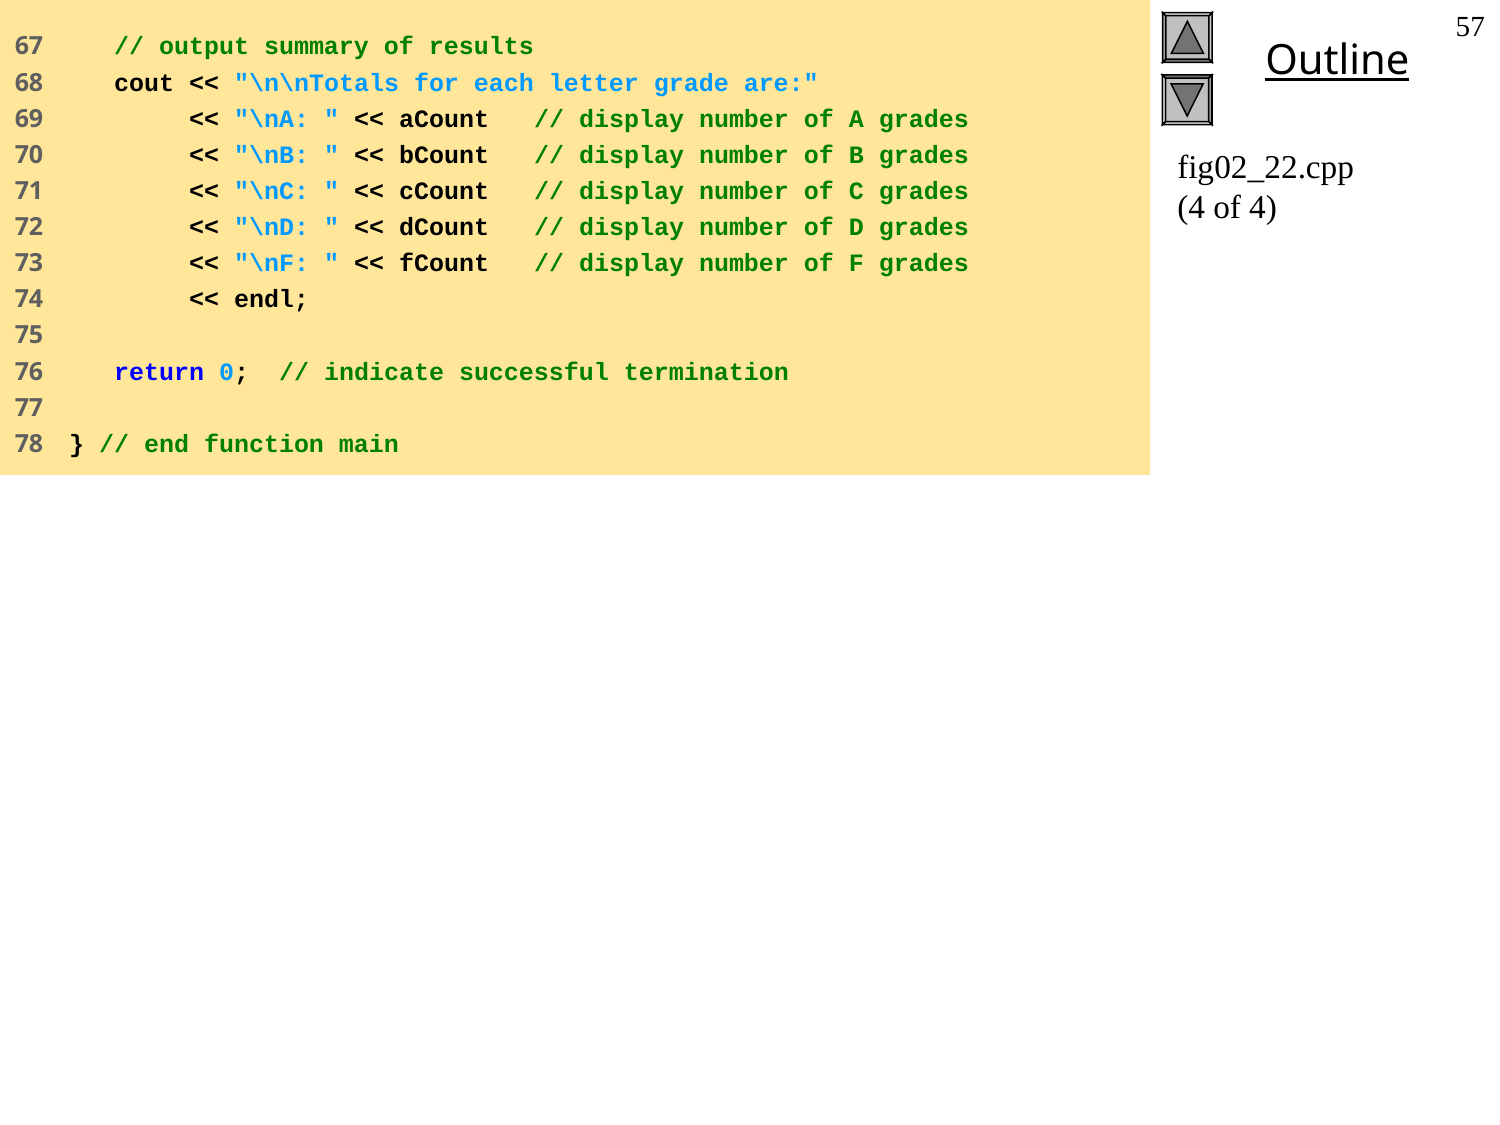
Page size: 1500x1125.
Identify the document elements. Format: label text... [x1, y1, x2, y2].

subtitle 67 // output summary of results 68 cout << "\n\nTotals for each letter grade are:" 69 << "\nA: " << aCount // display number of A grades 70 << "\nB: " << bCount // display number of B grades 71 << "\nC: " << cCount // display number of C grades 72 << "\nD: " << dCount // display number of D grades 73 << "\nF: " << fCount // display number of F grades 74 << endl; 75 76 return 0; // indicate successful termination 77 78 } // end function main [0, 0, 1150, 475]
title fig02_22.cpp (4 of 4) [1162, 137, 1500, 925]
